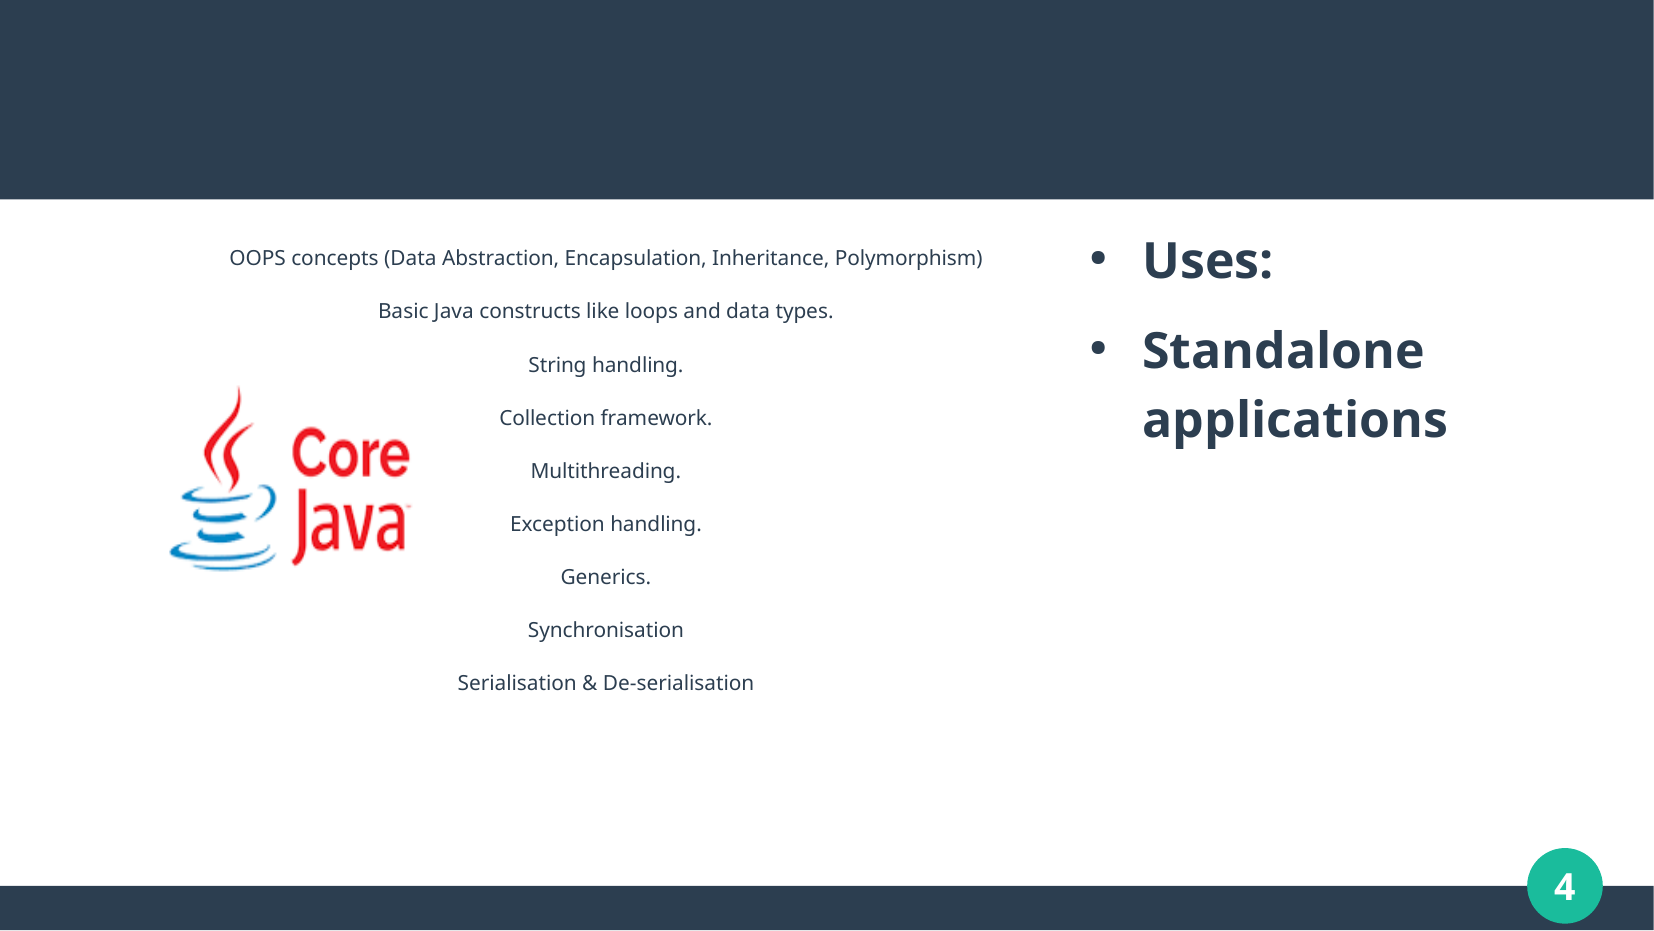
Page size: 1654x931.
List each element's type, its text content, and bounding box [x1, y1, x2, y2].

text_box OOPS concepts (Data Abstraction, Encapsulation, Inheritance, Polymorphism) Basic Java constructs like loops and data types. String handling. Collection framework. Multithreading. Exception handling. Generics. Synchronisation Serialisation & De-serialisation [187, 280, 1025, 713]
picture [45, 318, 187, 638]
list Uses: Standalone applications [1071, 225, 1613, 846]
